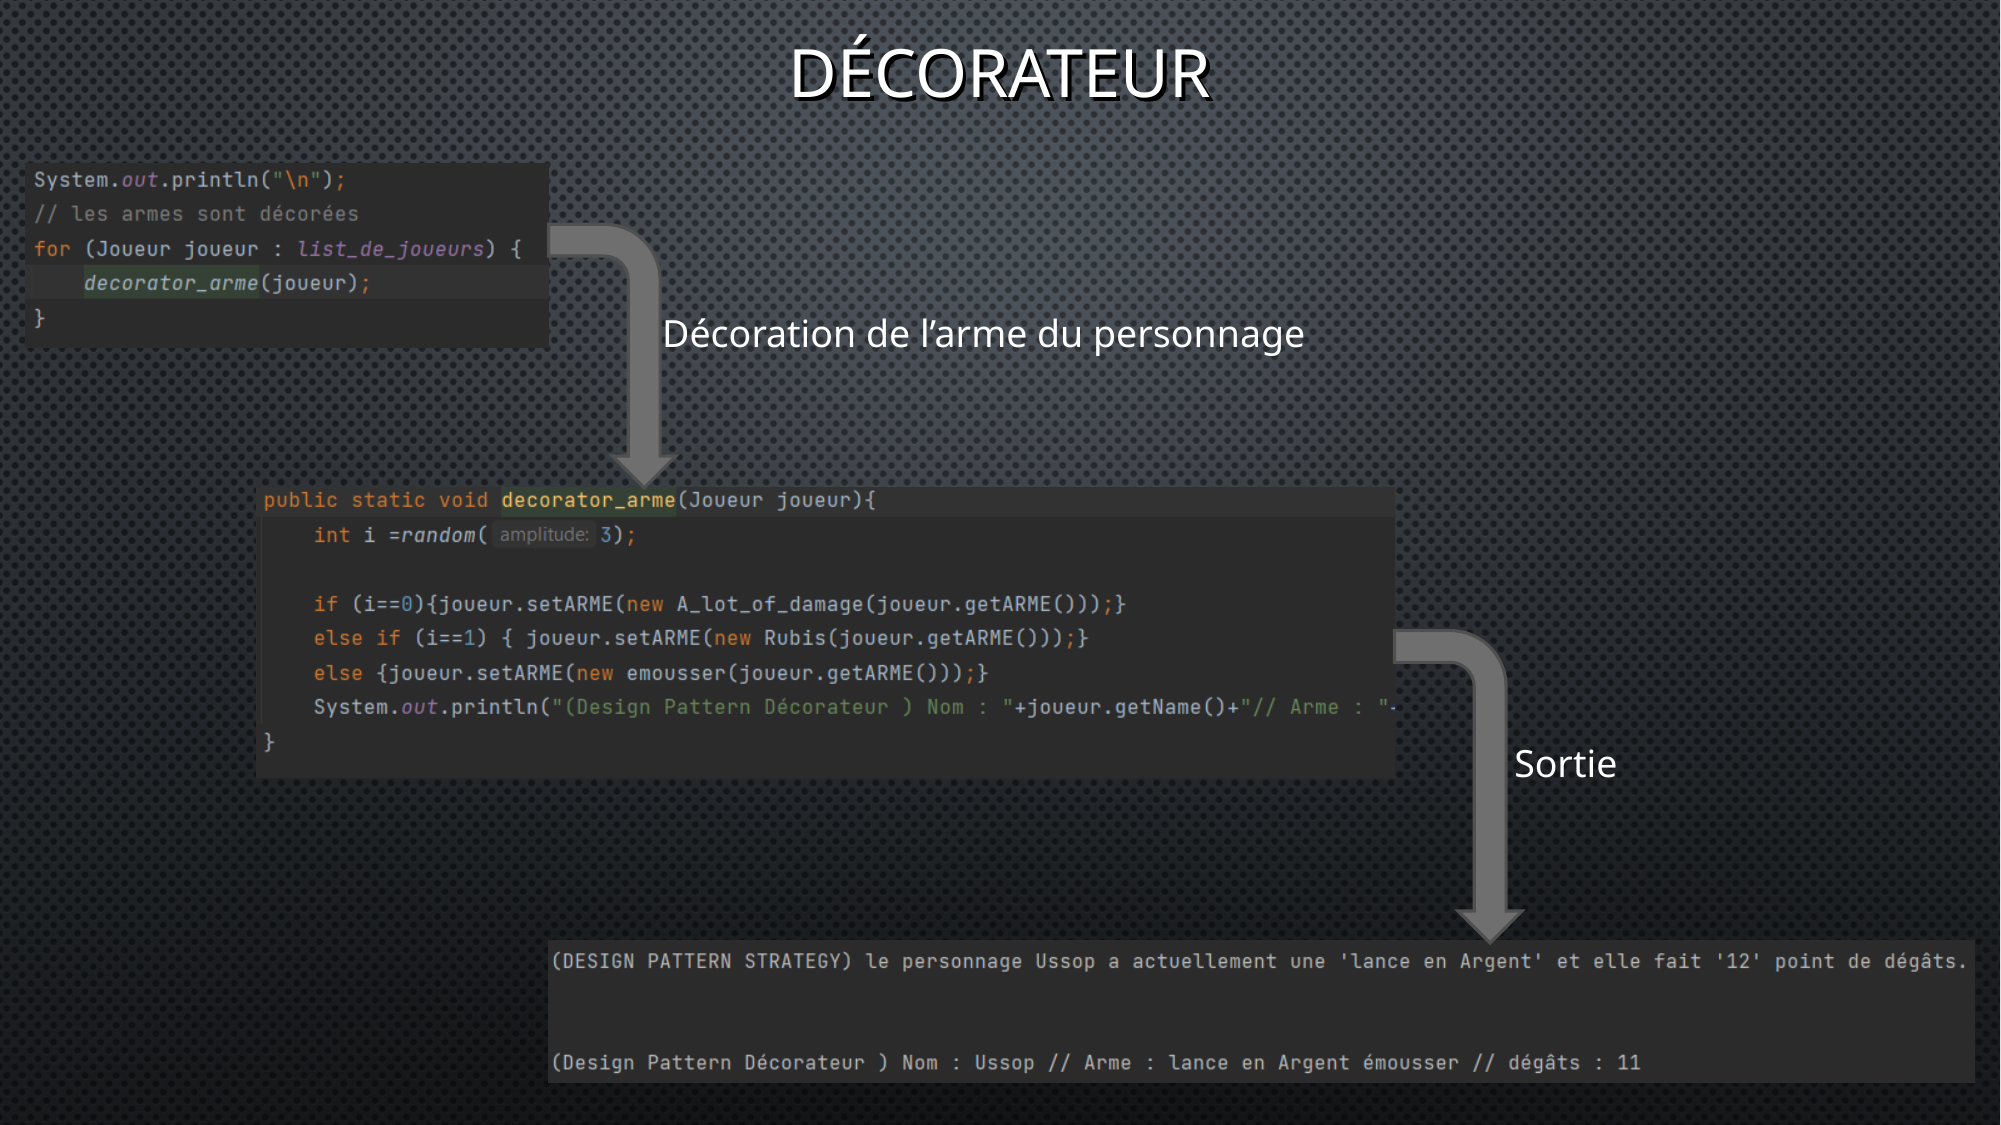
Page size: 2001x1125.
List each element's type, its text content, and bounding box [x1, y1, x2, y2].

text_box Décoration de l’arme du personnage [647, 302, 1459, 364]
text_box [548, 224, 677, 488]
text_box Sortie [1499, 732, 1672, 794]
picture [256, 487, 1395, 778]
title Décorateur [256, 0, 1744, 142]
text_box [1394, 630, 1522, 943]
picture [25, 163, 549, 348]
picture [548, 940, 1975, 1083]
